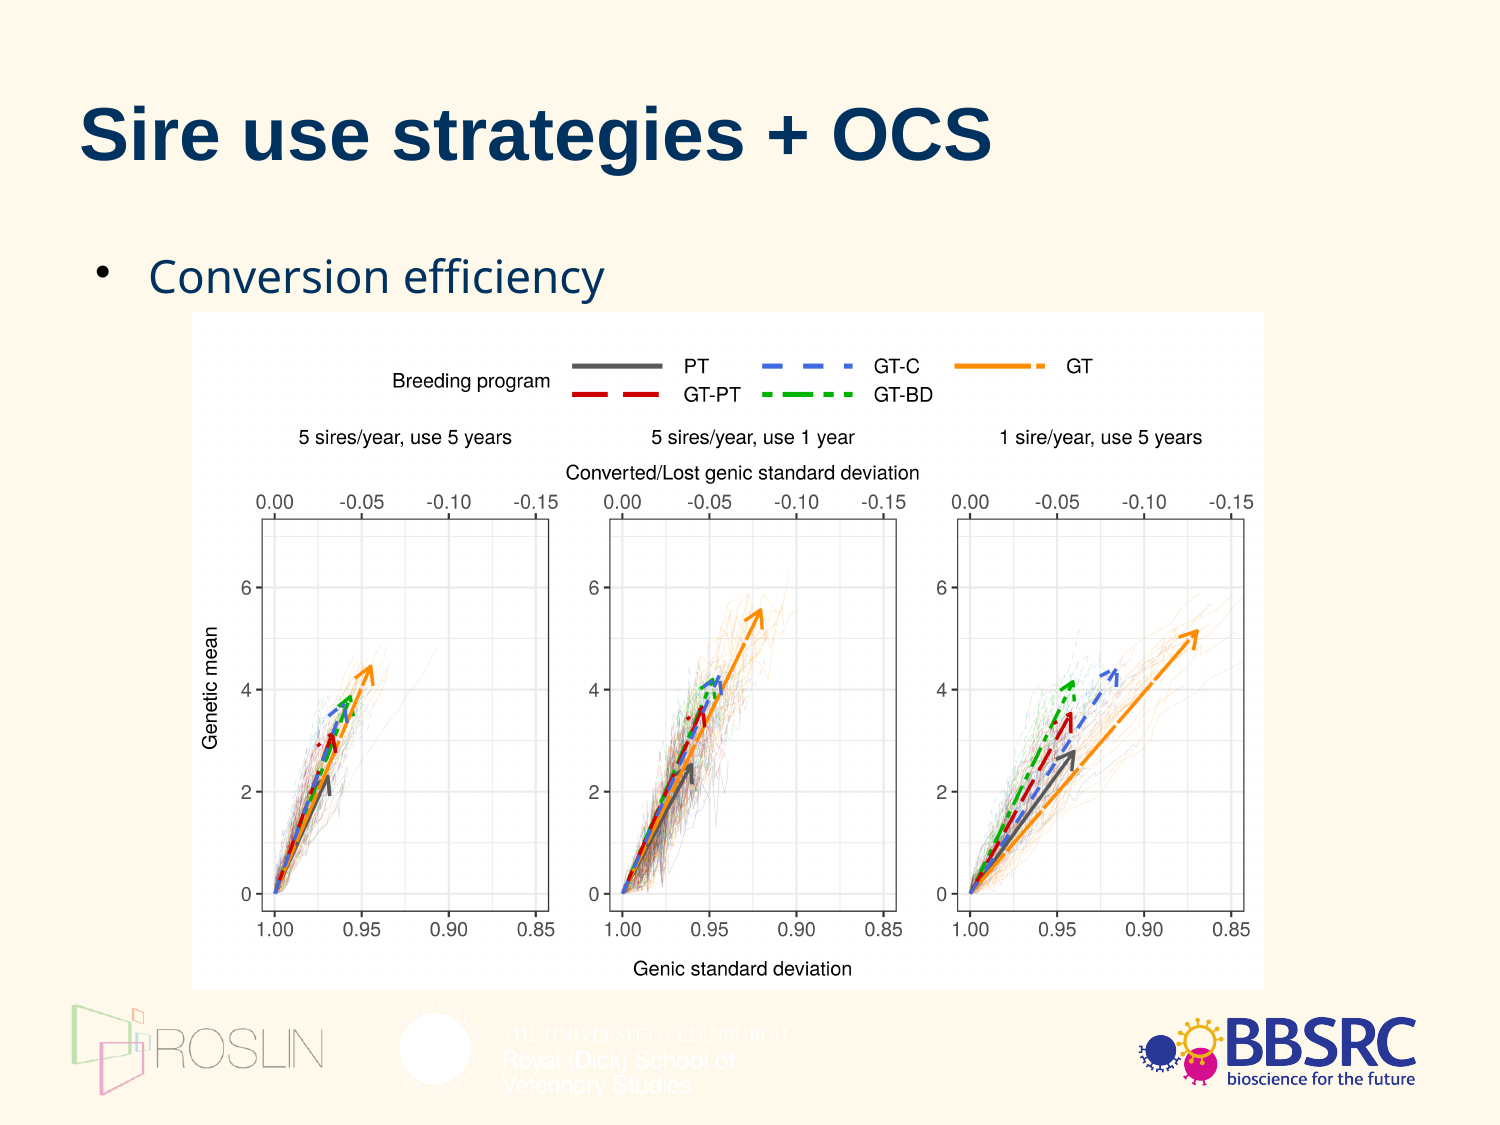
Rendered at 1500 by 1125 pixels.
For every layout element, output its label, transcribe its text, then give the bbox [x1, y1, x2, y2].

picture [1137, 1014, 1416, 1092]
picture [64, 312, 1264, 1118]
text_box Sire use strategies + OCS [64, 78, 1425, 185]
text_box Conversion efficiency [62, 239, 1425, 975]
